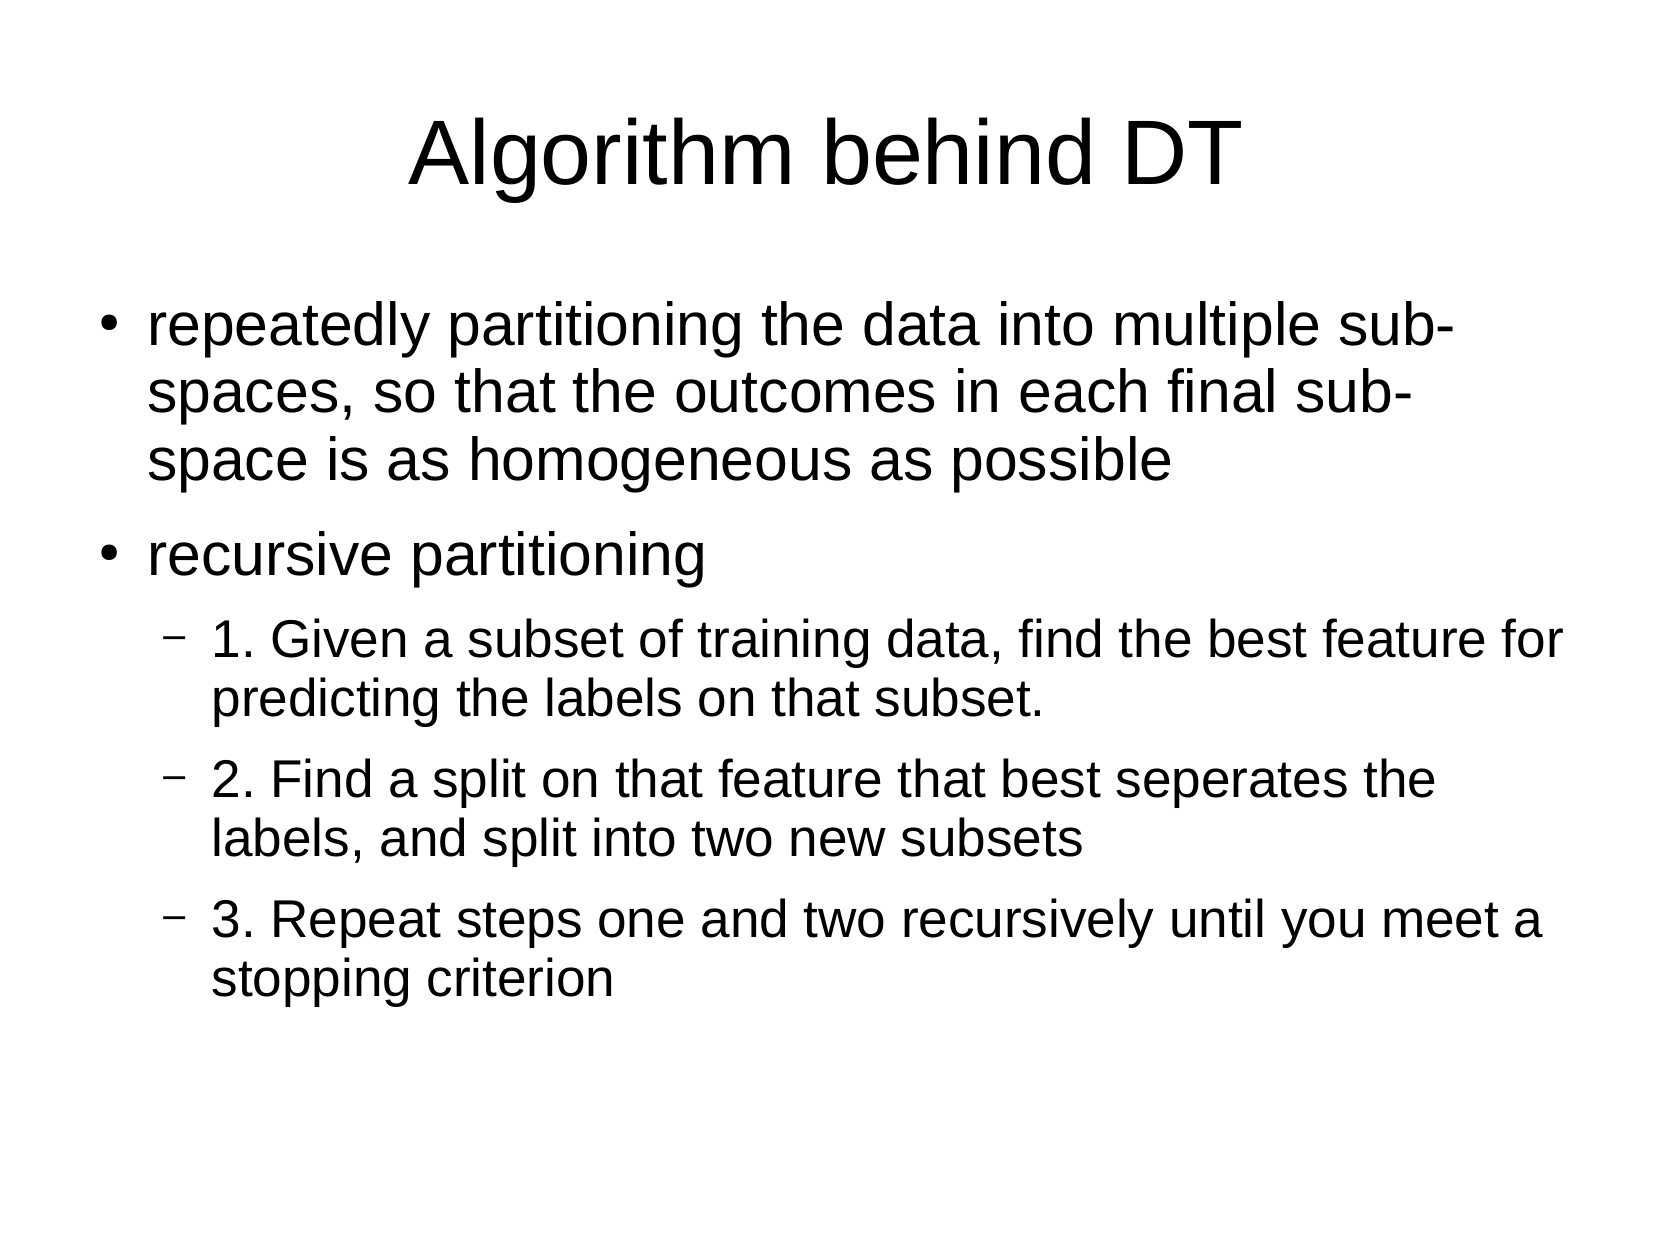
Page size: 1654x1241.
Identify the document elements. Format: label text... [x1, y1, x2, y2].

title Algorithm behind DT [82, 49, 1571, 257]
list repeatedly partitioning the data into multiple sub-spaces, so that the outcomes in each final sub-space is as homogeneous as possible recursive partitioning 1. Given a subset of training data, find the best feature for predicting the labels on that subset. 2. Find a split on that feature that best seperates the labels, and split into two new subsets 3. Repeat steps one and two recursively until you meet a stopping criterion [82, 290, 1571, 1010]
